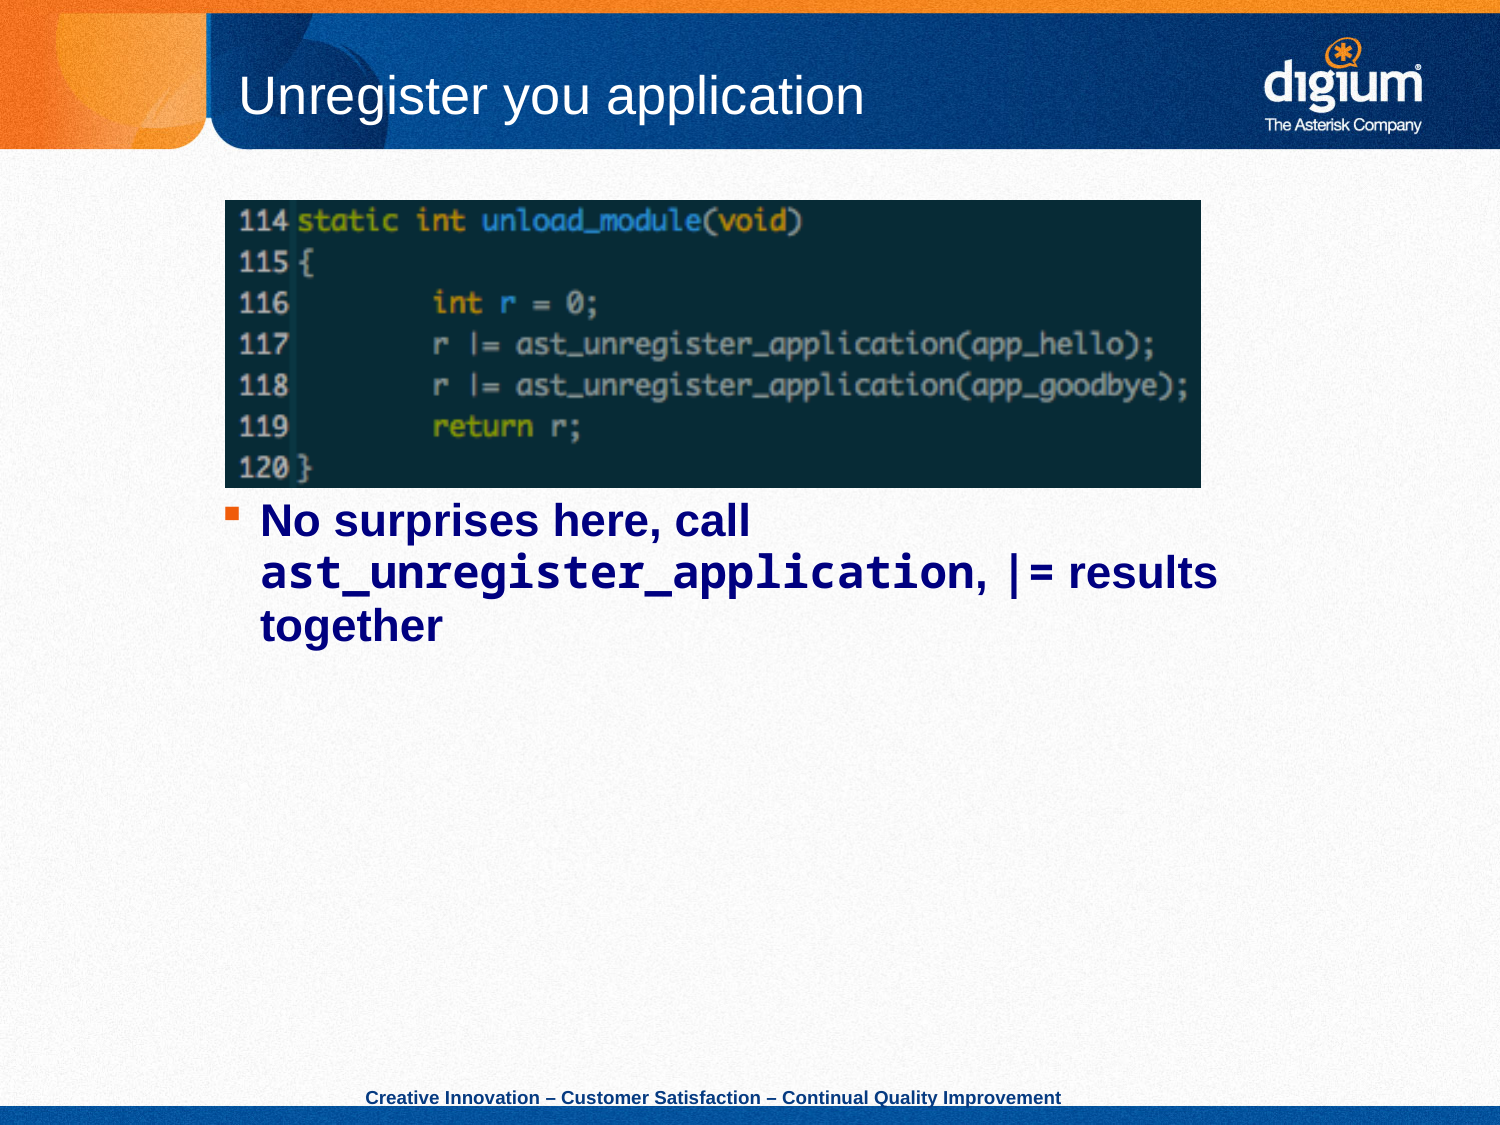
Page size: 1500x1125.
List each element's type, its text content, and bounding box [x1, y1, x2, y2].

list No surprises here, call ast_unregister_application, |= results together [206, 487, 1301, 877]
picture [0, 0, 1500, 1125]
title Unregister you application [238, 27, 1243, 127]
